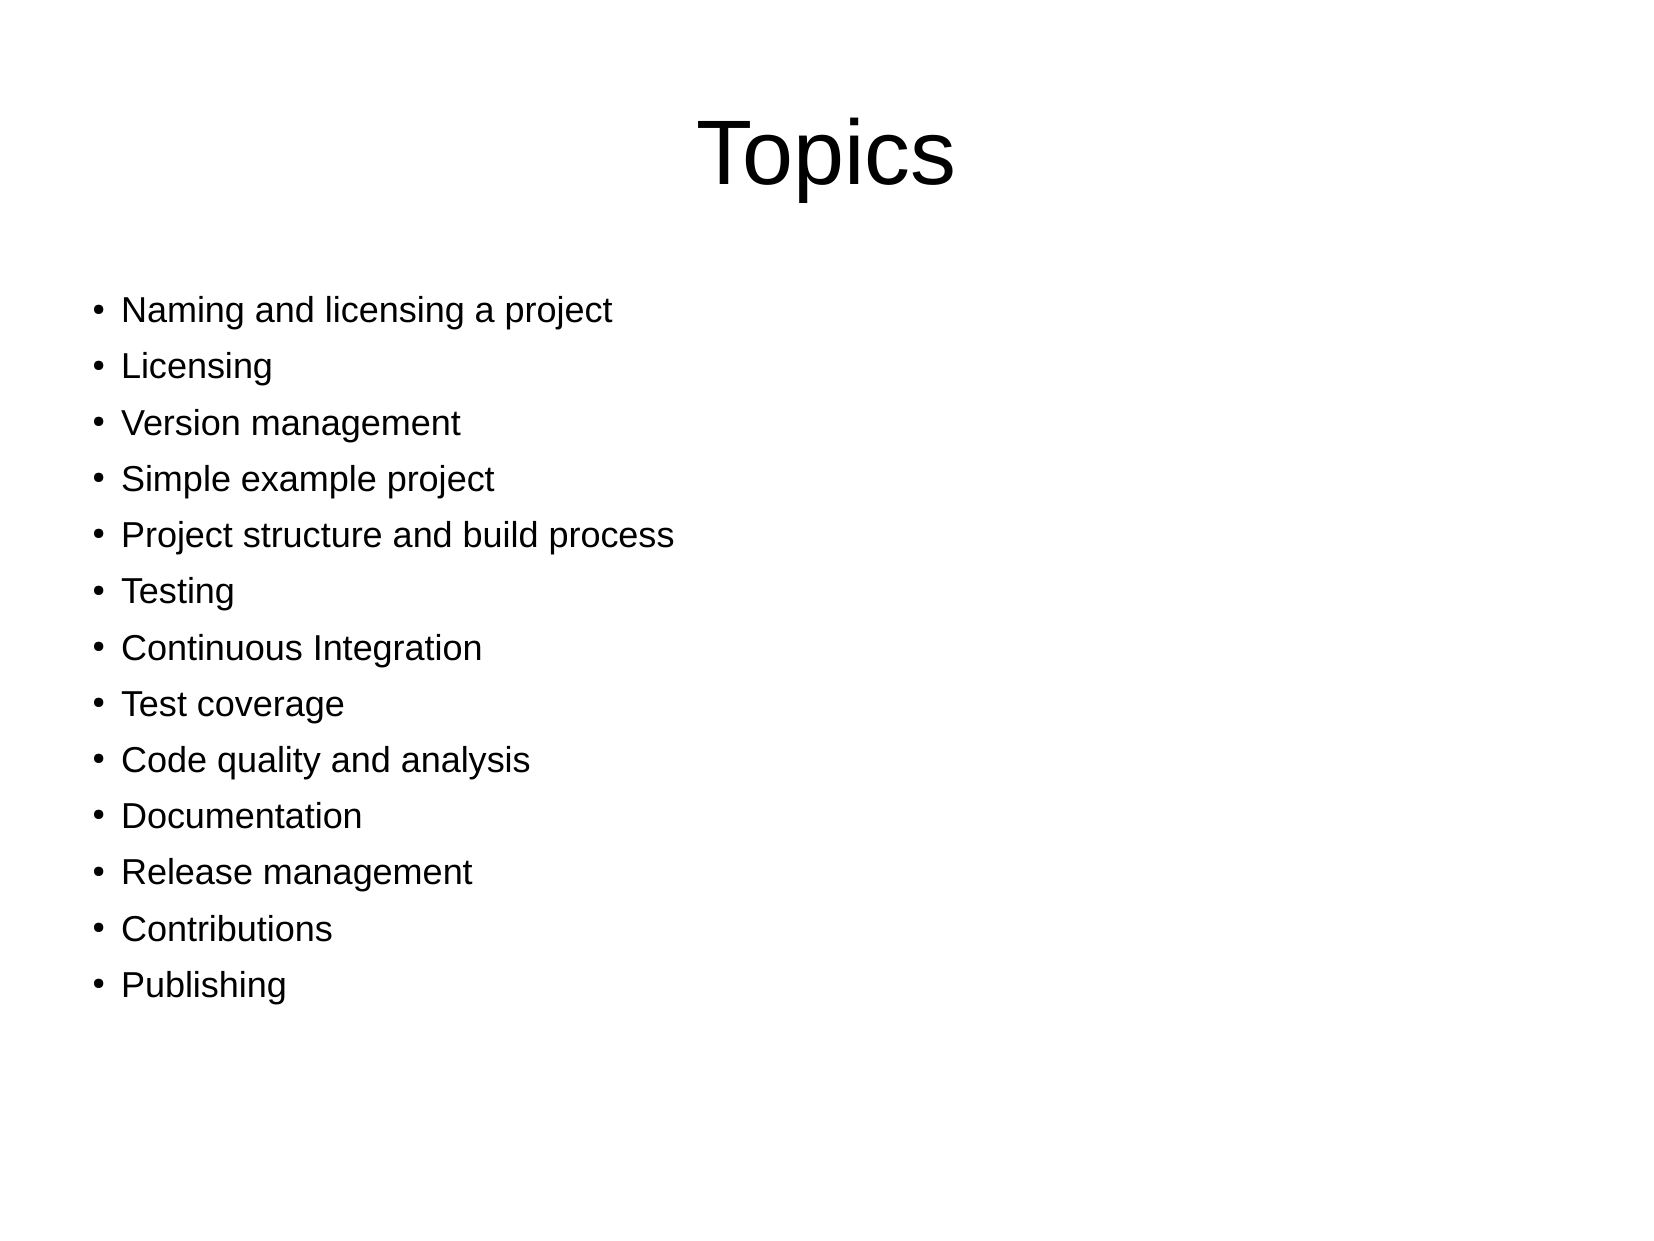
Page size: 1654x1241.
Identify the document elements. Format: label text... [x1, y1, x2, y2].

list Naming and licensing a project Licensing Version management Simple example project Project structure and build process Testing Continuous Integration Test coverage Code quality and analysis Documentation Release management Contributions Publishing [82, 290, 1571, 1010]
title Topics [82, 49, 1571, 257]
